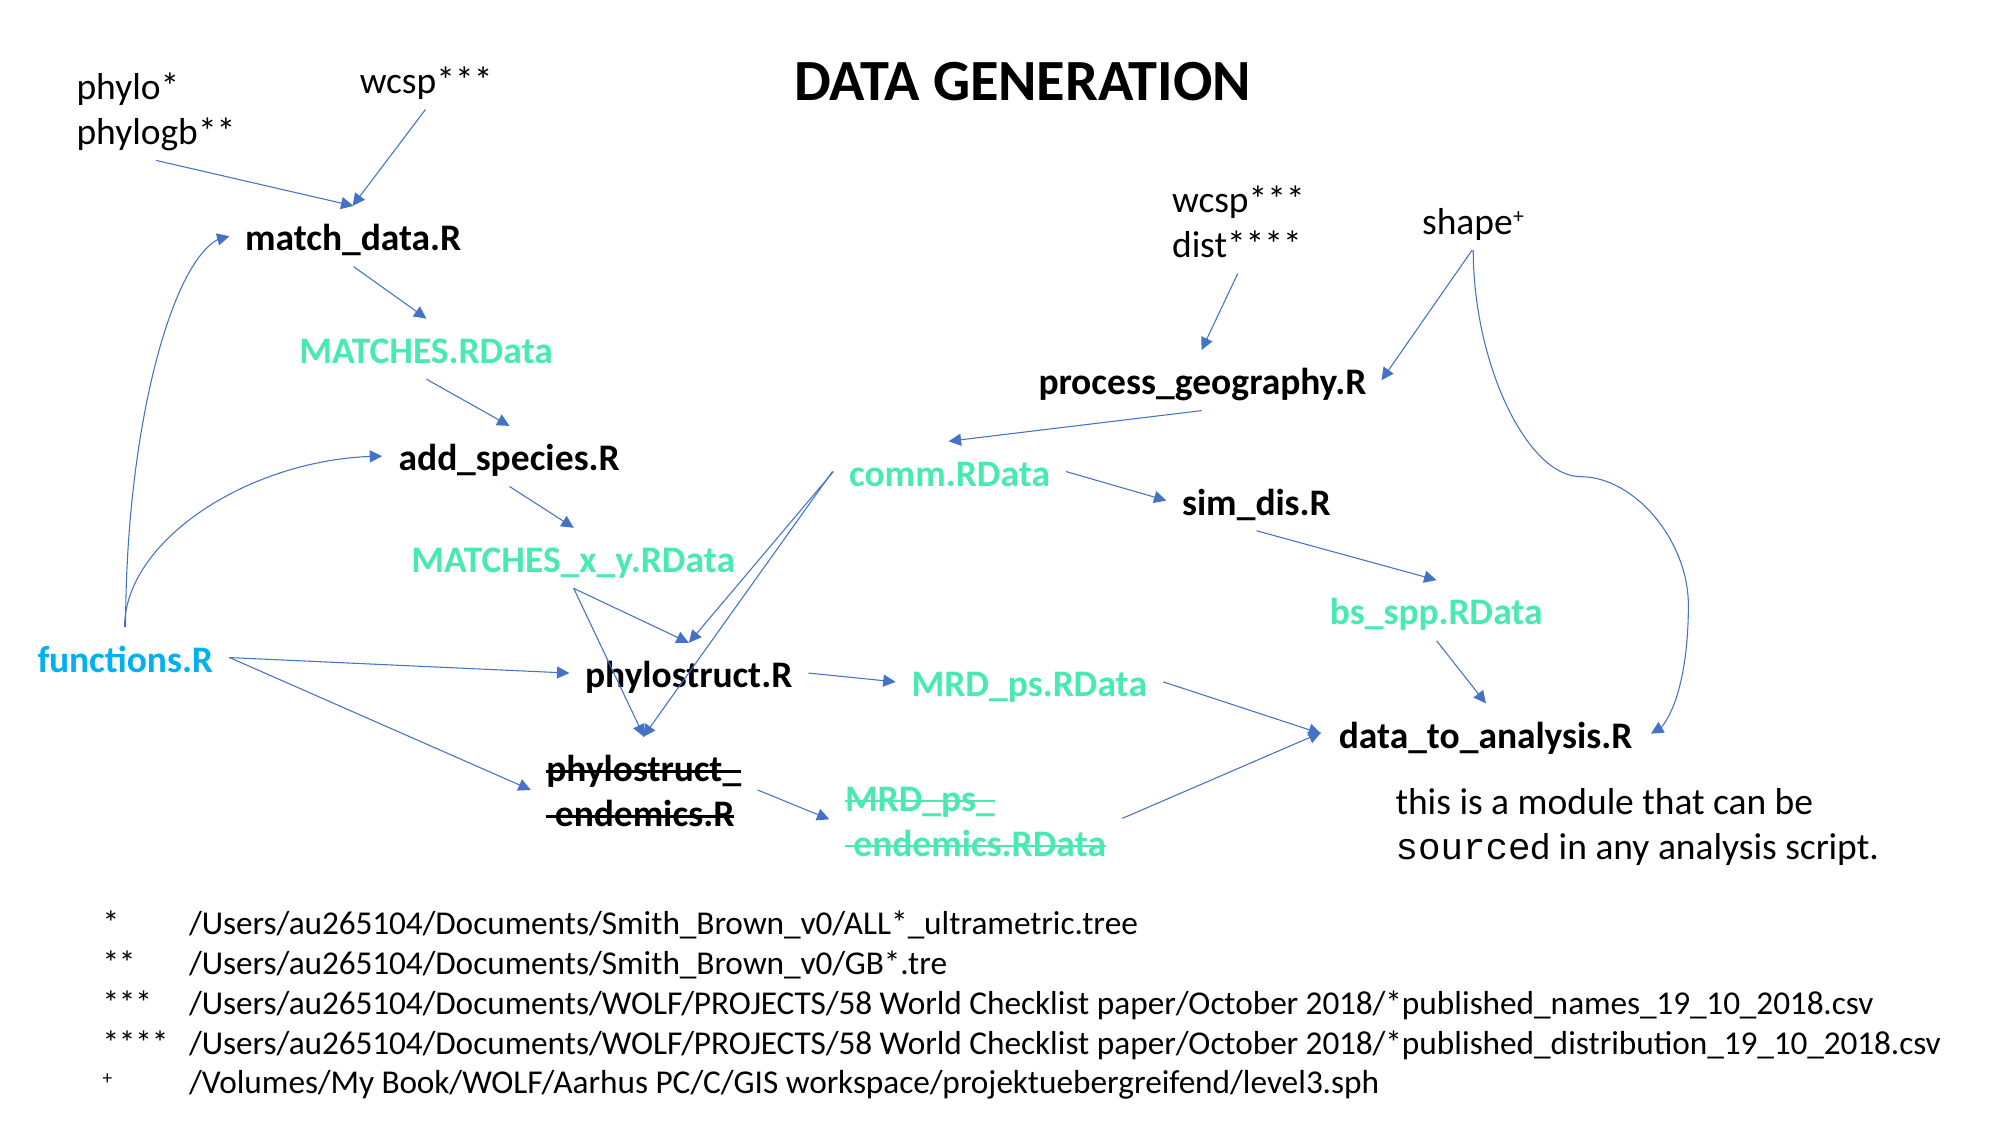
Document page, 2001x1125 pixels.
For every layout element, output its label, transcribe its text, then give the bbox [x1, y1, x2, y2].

text_box MRD_ps_ endemics.RData [830, 766, 1122, 872]
text_box wcsp*** [345, 48, 508, 109]
text_box phylostruct.R [601, 642, 709, 703]
text_box comm.RData [834, 441, 1066, 502]
text_box phylo* phylogb** [61, 54, 251, 160]
text_box phylostruct_ endemics.R [531, 736, 757, 842]
text_box * /Users/au265104/Documents/Smith_Brown_v0/ALL*_ultrametric.tree ** /Users/au265104/Documents/Smith_Brown_v0/GB*.tre *** /Users/au265104/Documents/WOLF/PROJECTS/58 World Checklist paper/October 2018/*published_names_19_10_2018.csv **** /Users/au265104/Documents/WOLF/PROJECTS/58 World Checklist paper/October 2018/*published_distribution_19_10_2018.csv + /Volumes/My Book/WOLF/Aarhus PC/C/GIS workspace/projektuebergreifend/level3.sph [87, 893, 1958, 1125]
text_box wcsp*** dist**** [1157, 167, 1321, 273]
text_box shape+ [1407, 189, 1539, 250]
text_box process_geography.R [1023, 349, 1382, 410]
text_box DATA GENERATION [779, 34, 1266, 120]
text_box add_species.R [383, 425, 635, 486]
text_box phylostruct.R [570, 642, 626, 703]
text_box this is a module that can be sourced in any analysis script. [1380, 769, 1925, 875]
text_box functions.R [22, 627, 229, 688]
text_box phylostruct.R [669, 642, 808, 703]
text_box MATCHES_x_y.RData [396, 527, 751, 588]
text_box bs_spp.RData [1315, 580, 1558, 640]
text_box data_to_analysis.R [1324, 703, 1648, 764]
text_box MATCHES.RData [284, 318, 569, 379]
text_box MRD_ps.RData [896, 651, 1163, 712]
text_box match_data.R [230, 205, 477, 266]
text_box sim_dis.R [1167, 470, 1346, 530]
